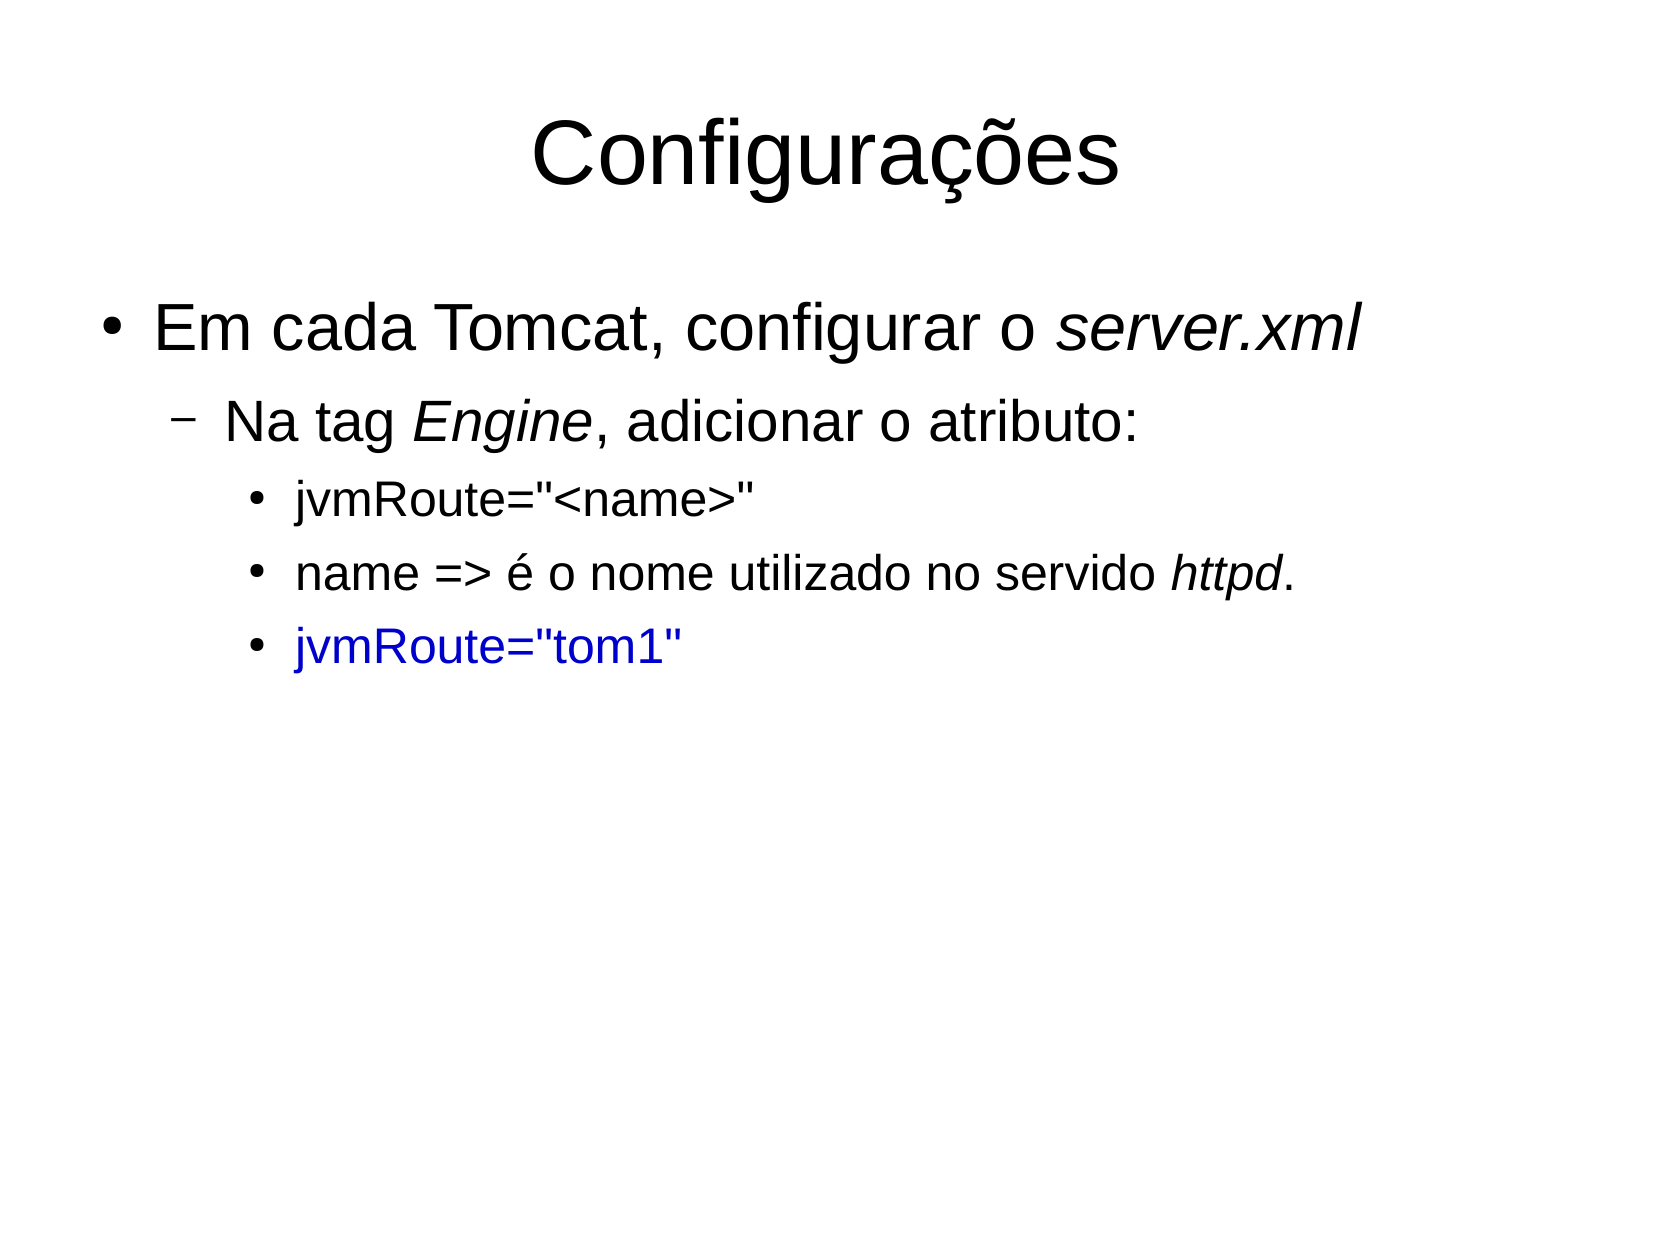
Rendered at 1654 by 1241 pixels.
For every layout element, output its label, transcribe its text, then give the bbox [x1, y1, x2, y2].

list Em cada Tomcat, configurar o server.xml Na tag Engine, adicionar o atributo: jvmRoute="<name>" name => é o nome utilizado no servido httpd. jvmRoute="tom1" [82, 290, 1571, 1010]
title Configurações [82, 49, 1571, 257]
